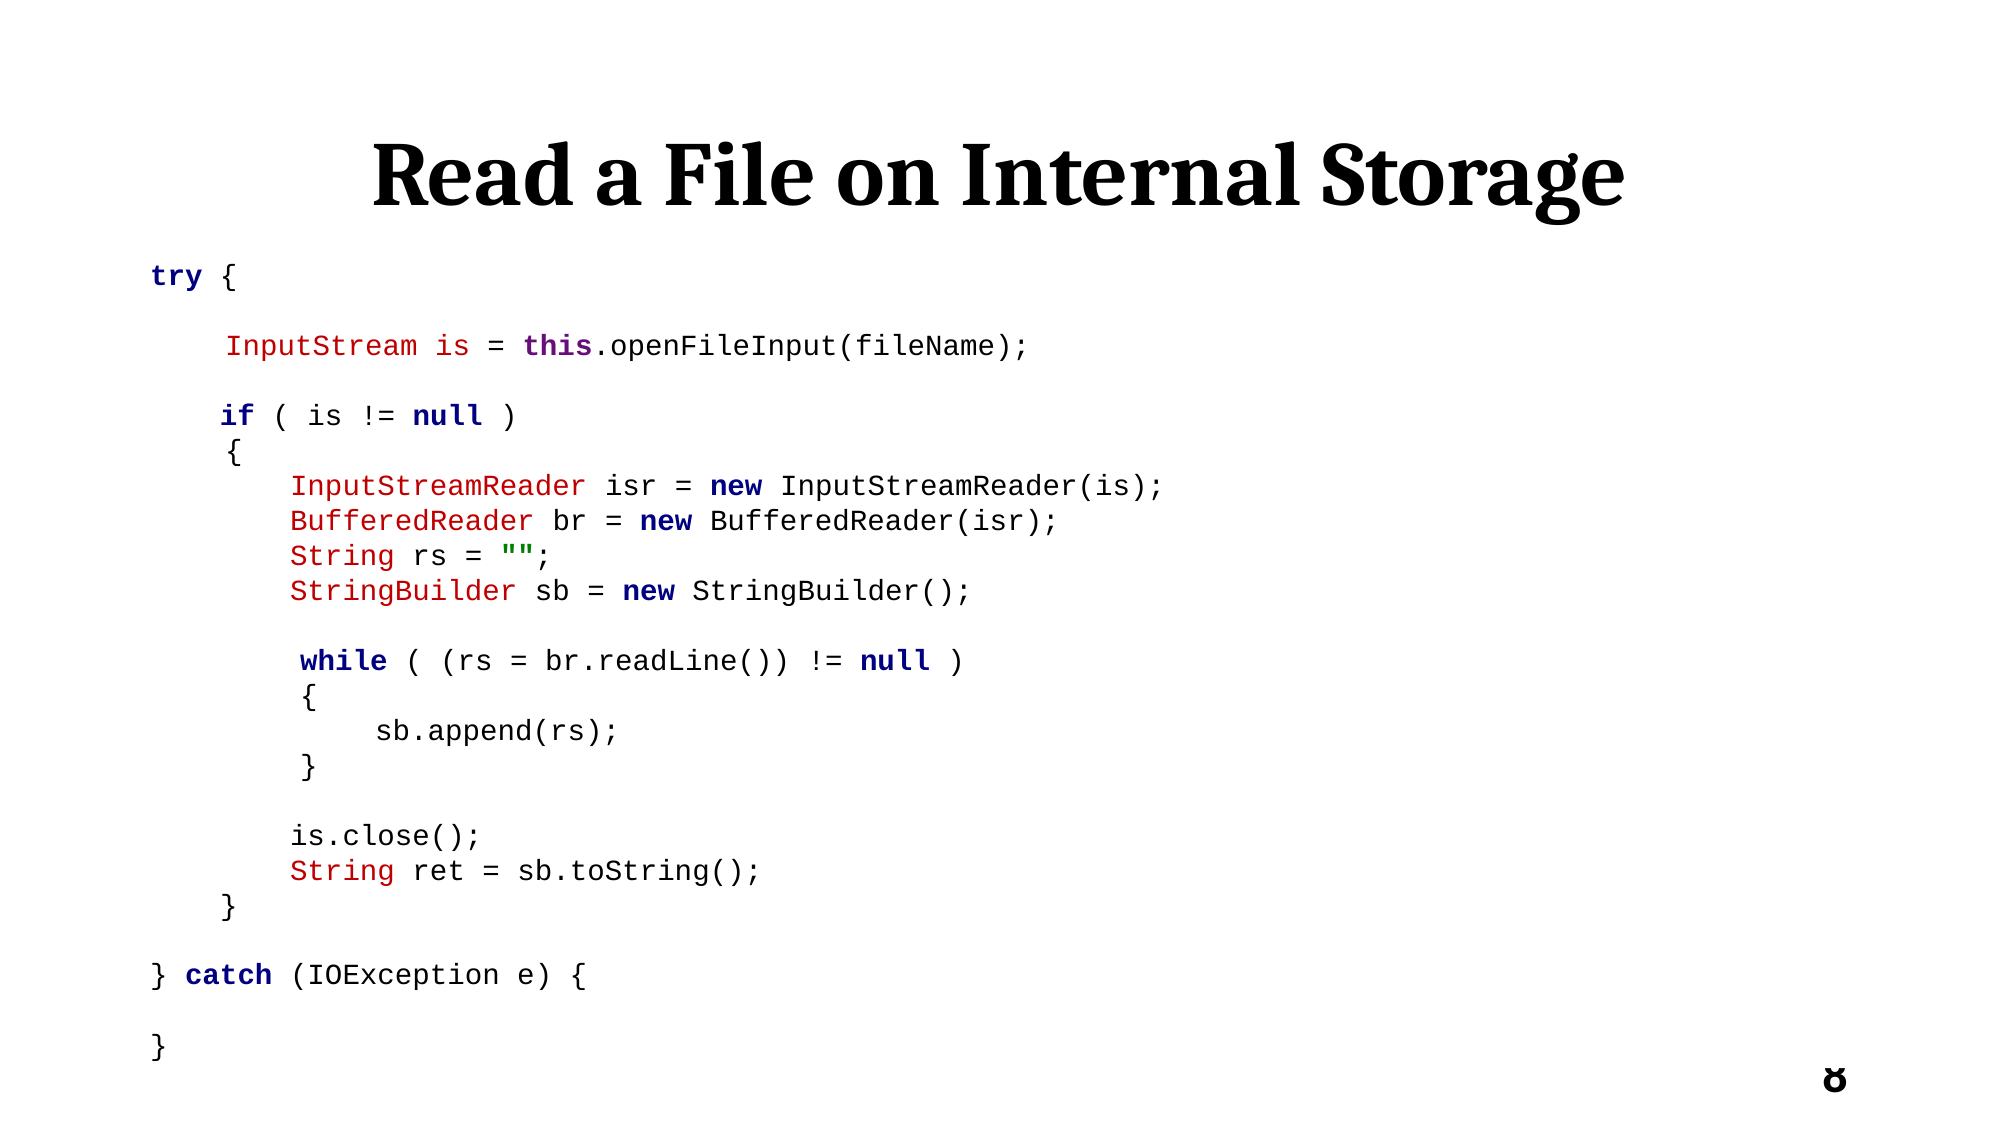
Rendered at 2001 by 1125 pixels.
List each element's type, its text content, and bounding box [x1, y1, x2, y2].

slide_number <number> [1412, 1069, 1863, 1103]
text_box try { InputStream is = this.openFileInput(fileName); if ( is != null ) { InputStreamReader isr = new InputStreamReader(is); BufferedReader br = new BufferedReader(isr); String rs = ""; StringBuilder sb = new StringBuilder(); while ( (rs = br.readLine()) != null ) { sb.append(rs); } is.close(); String ret = sb.toString(); } } catch (IOException e) { } [134, 249, 1945, 1069]
title Read a File on Internal Storage [137, 59, 1863, 249]
